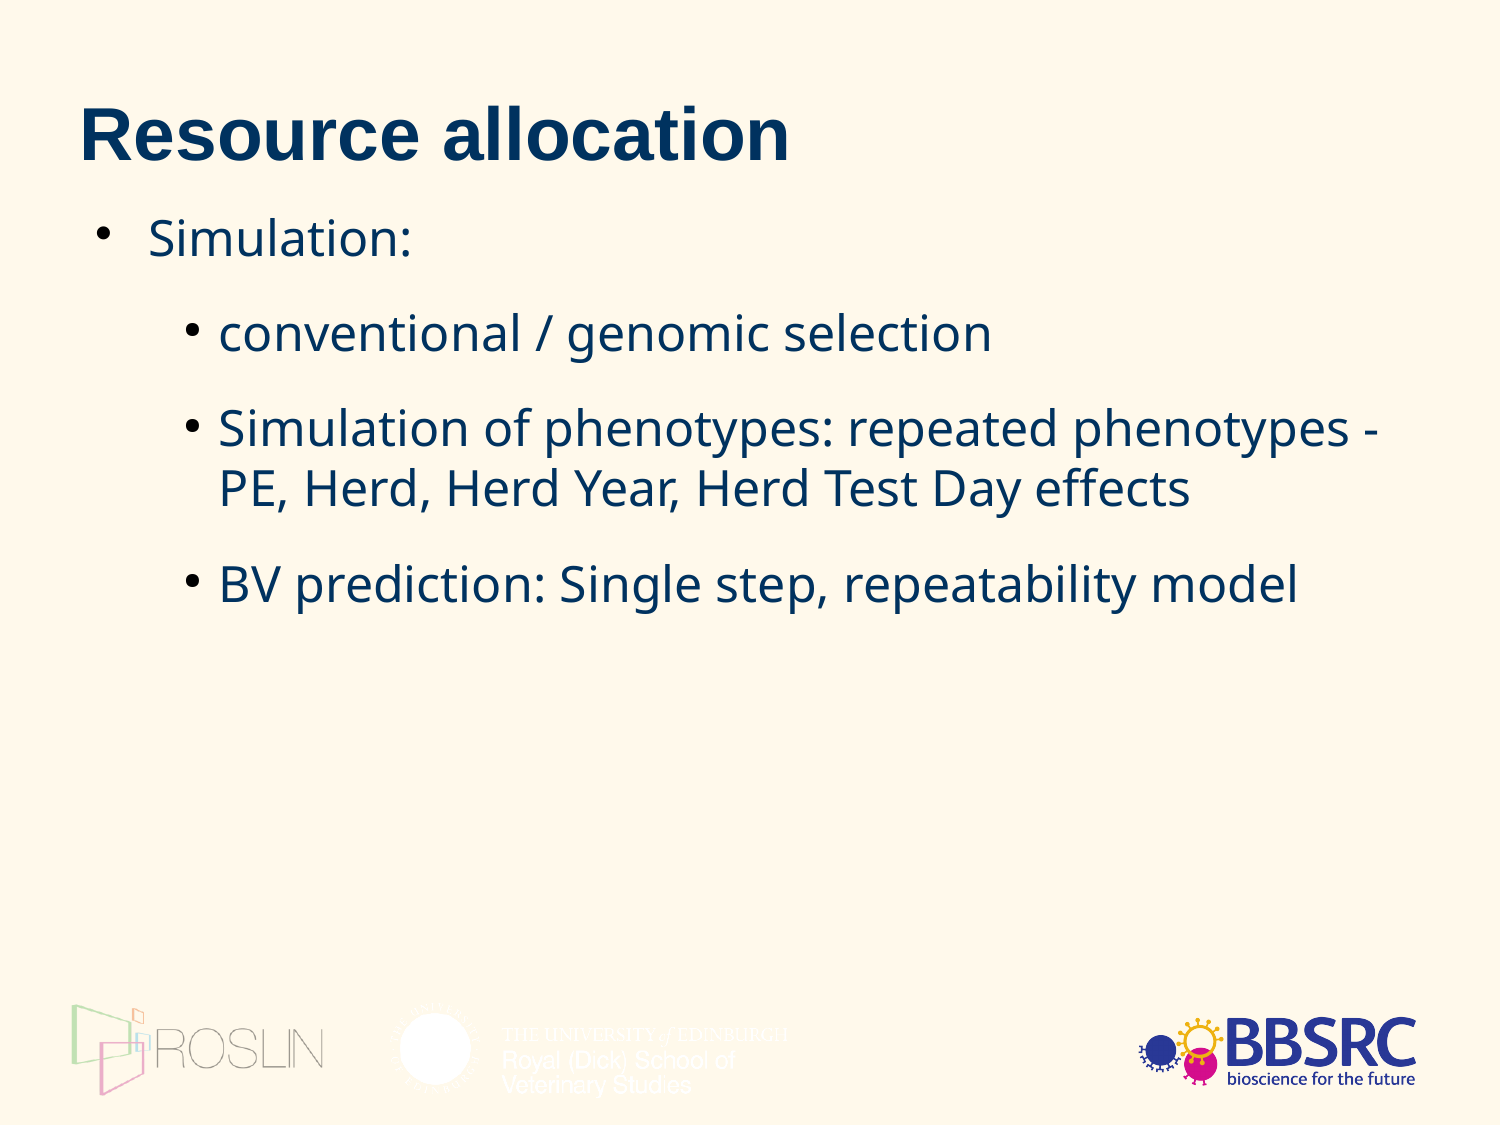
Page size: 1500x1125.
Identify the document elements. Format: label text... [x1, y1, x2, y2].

picture [64, 969, 336, 1118]
text_box Resource allocation [64, 78, 1425, 185]
text_box Simulation: conventional / genomic selection Simulation of phenotypes: repeated phenotypes - PE, Herd, Herd Year, Herd Test Day effects BV prediction: Single step, repeatability model [62, 198, 1425, 934]
picture [1137, 1014, 1416, 1092]
